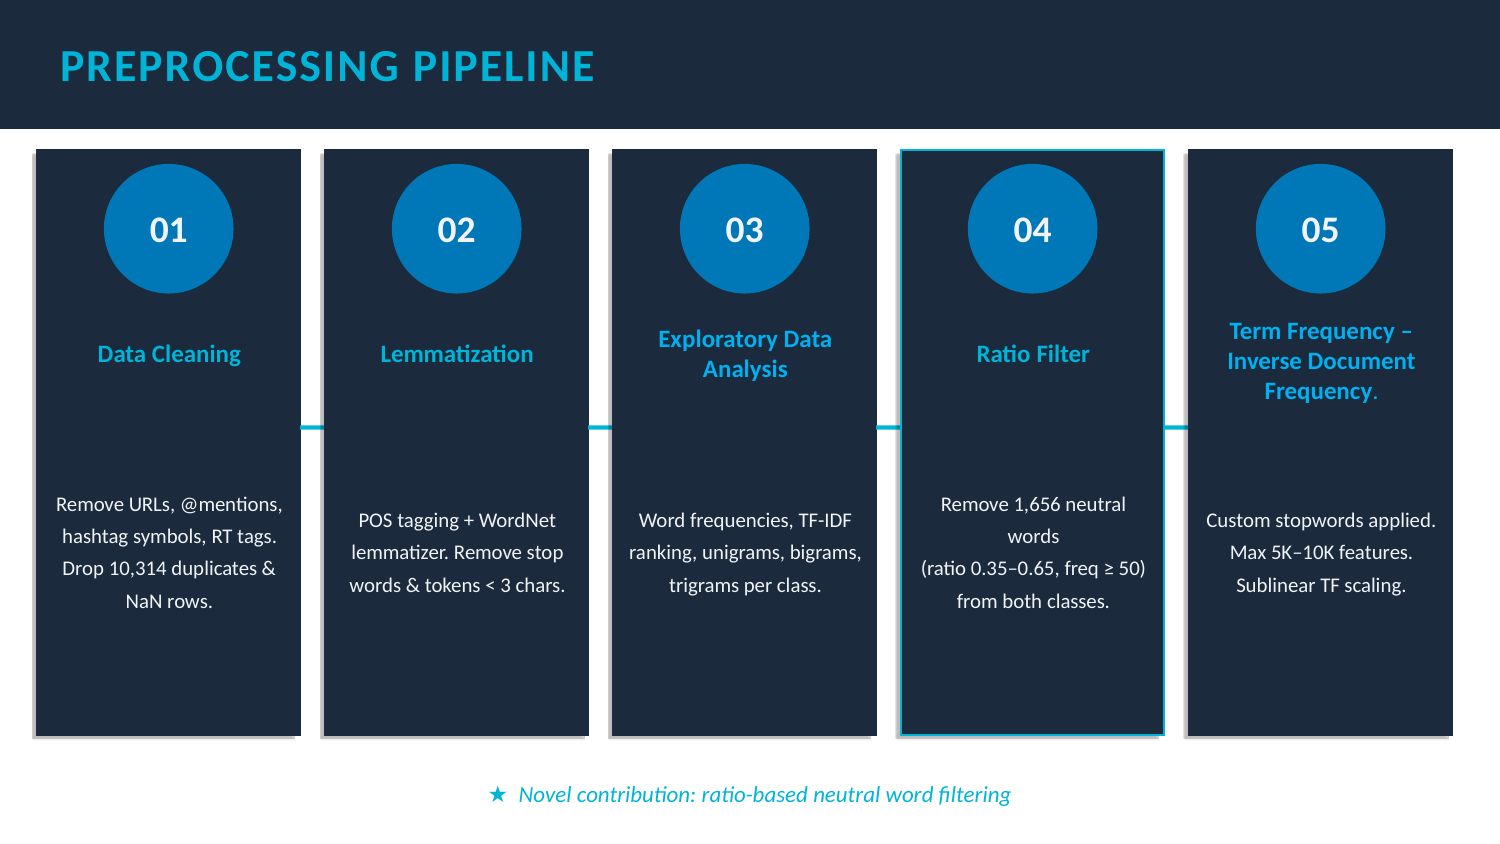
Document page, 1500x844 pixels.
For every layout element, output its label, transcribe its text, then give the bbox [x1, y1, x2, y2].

text_box Custom stopwords applied. Max 5K–10K features. Sublinear TF scaling. [1201, 398, 1442, 698]
text_box Lemmatization [338, 315, 578, 390]
text_box Exploratory Data Analysis [626, 315, 866, 390]
text_box Data Cleaning [49, 315, 290, 390]
text_box [613, 150, 876, 735]
text_box Remove URLs, @mentions, hashtag symbols, RT tags. Drop 10,314 duplicates & NaN rows. [49, 398, 290, 698]
text_box Remove 1,656 neutral words (ratio 0.35–0.65, freq ≥ 50) from both classes. [914, 398, 1154, 698]
text_box [901, 150, 1164, 735]
text_box [37, 150, 300, 735]
text_box Word frequencies, TF-IDF ranking, unigrams, bigrams, trigrams per class. [626, 398, 866, 698]
text_box POS tagging + WordNet lemmatizer. Remove stop words & tokens < 3 chars. [338, 398, 578, 698]
text_box 04 [969, 168, 1096, 288]
text_box [325, 150, 588, 735]
text_box [1189, 150, 1452, 735]
text_box 05 [1257, 168, 1384, 288]
text_box 01 [105, 168, 233, 288]
text_box Ratio Filter [914, 315, 1154, 390]
text_box [0, 0, 1500, 128]
text_box Term Frequency – Inverse Document Frequency. [1201, 315, 1442, 390]
text_box PREPROCESSING PIPELINE [60, 18, 1410, 108]
text_box ★ Novel contribution: ratio-based neutral word filtering [45, 765, 1455, 822]
text_box 03 [681, 168, 809, 288]
text_box 02 [393, 168, 521, 288]
